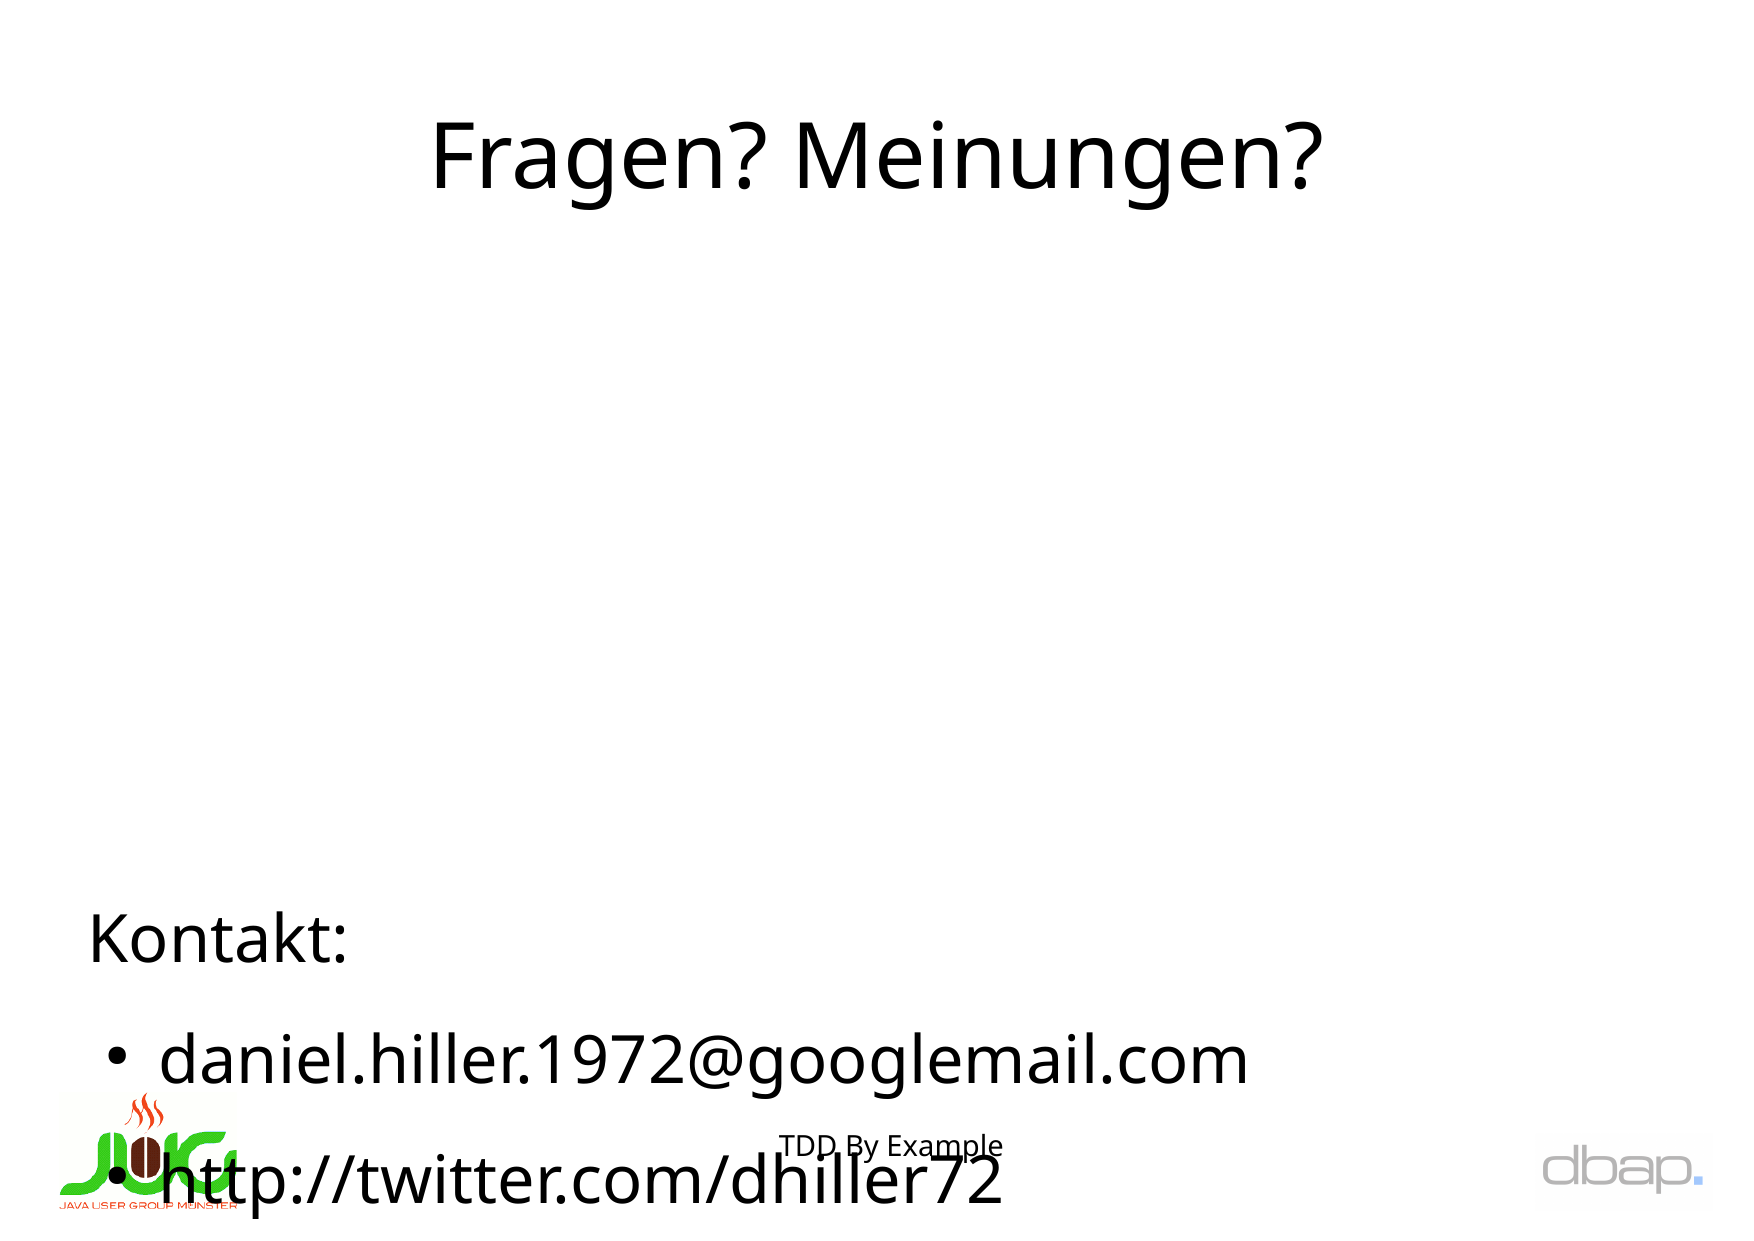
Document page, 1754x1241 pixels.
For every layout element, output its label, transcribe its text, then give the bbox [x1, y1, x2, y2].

picture [1535, 1133, 1713, 1211]
picture [59, 1092, 237, 1209]
list Kontakt: daniel.hiller.1972@googlemail.com http://twitter.com/dhiller72 [87, 290, 1667, 1109]
title Fragen? Meinungen? [87, 49, 1667, 257]
